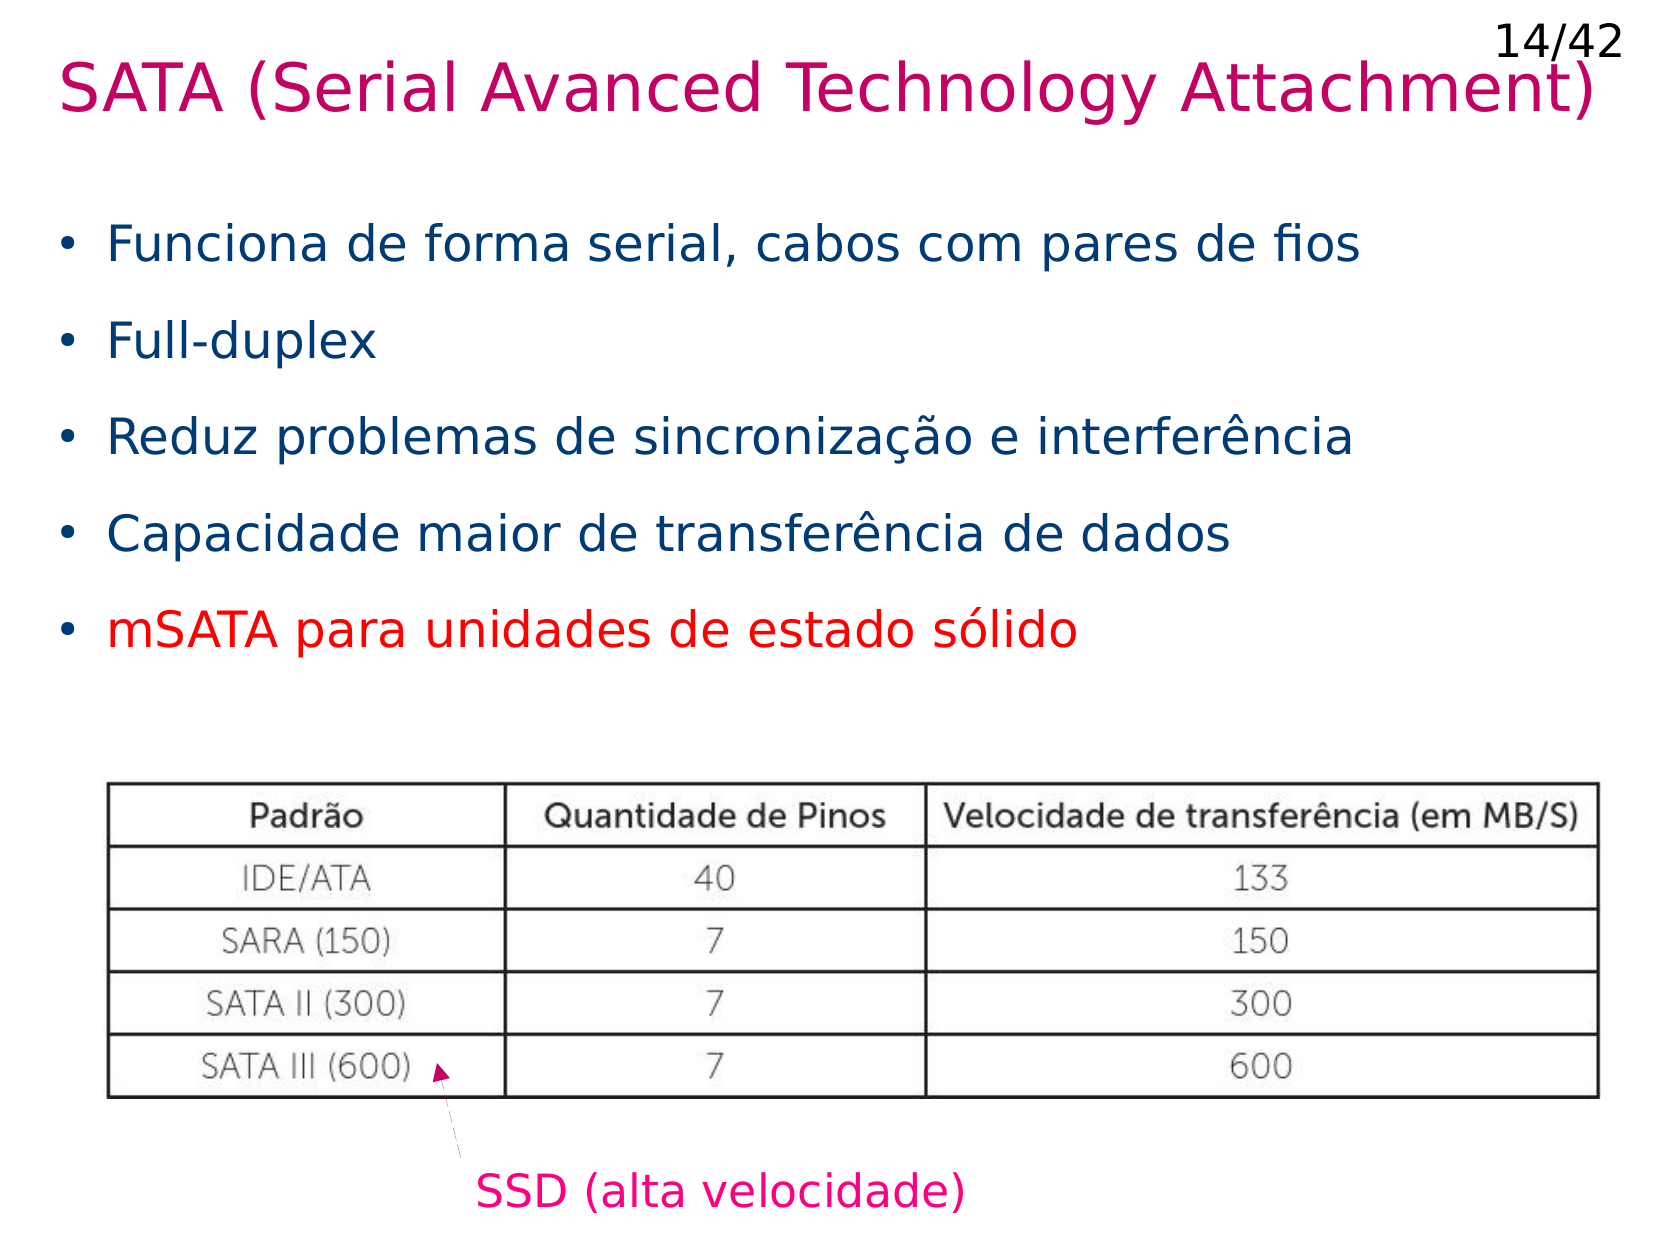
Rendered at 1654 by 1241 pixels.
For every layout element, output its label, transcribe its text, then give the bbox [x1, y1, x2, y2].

picture [102, 779, 1607, 1099]
title SATA (Serial Avanced Technology Attachment) [59, 29, 1625, 148]
text_box SSD (alta velocidade) [460, 1157, 1040, 1241]
list Funciona de forma serial, cabos com pares de fios Full-duplex Reduz problemas de sincronização e interferência Capacidade maior de transferência de dados mSATA para unidades de estado sólido [59, 206, 1625, 1211]
